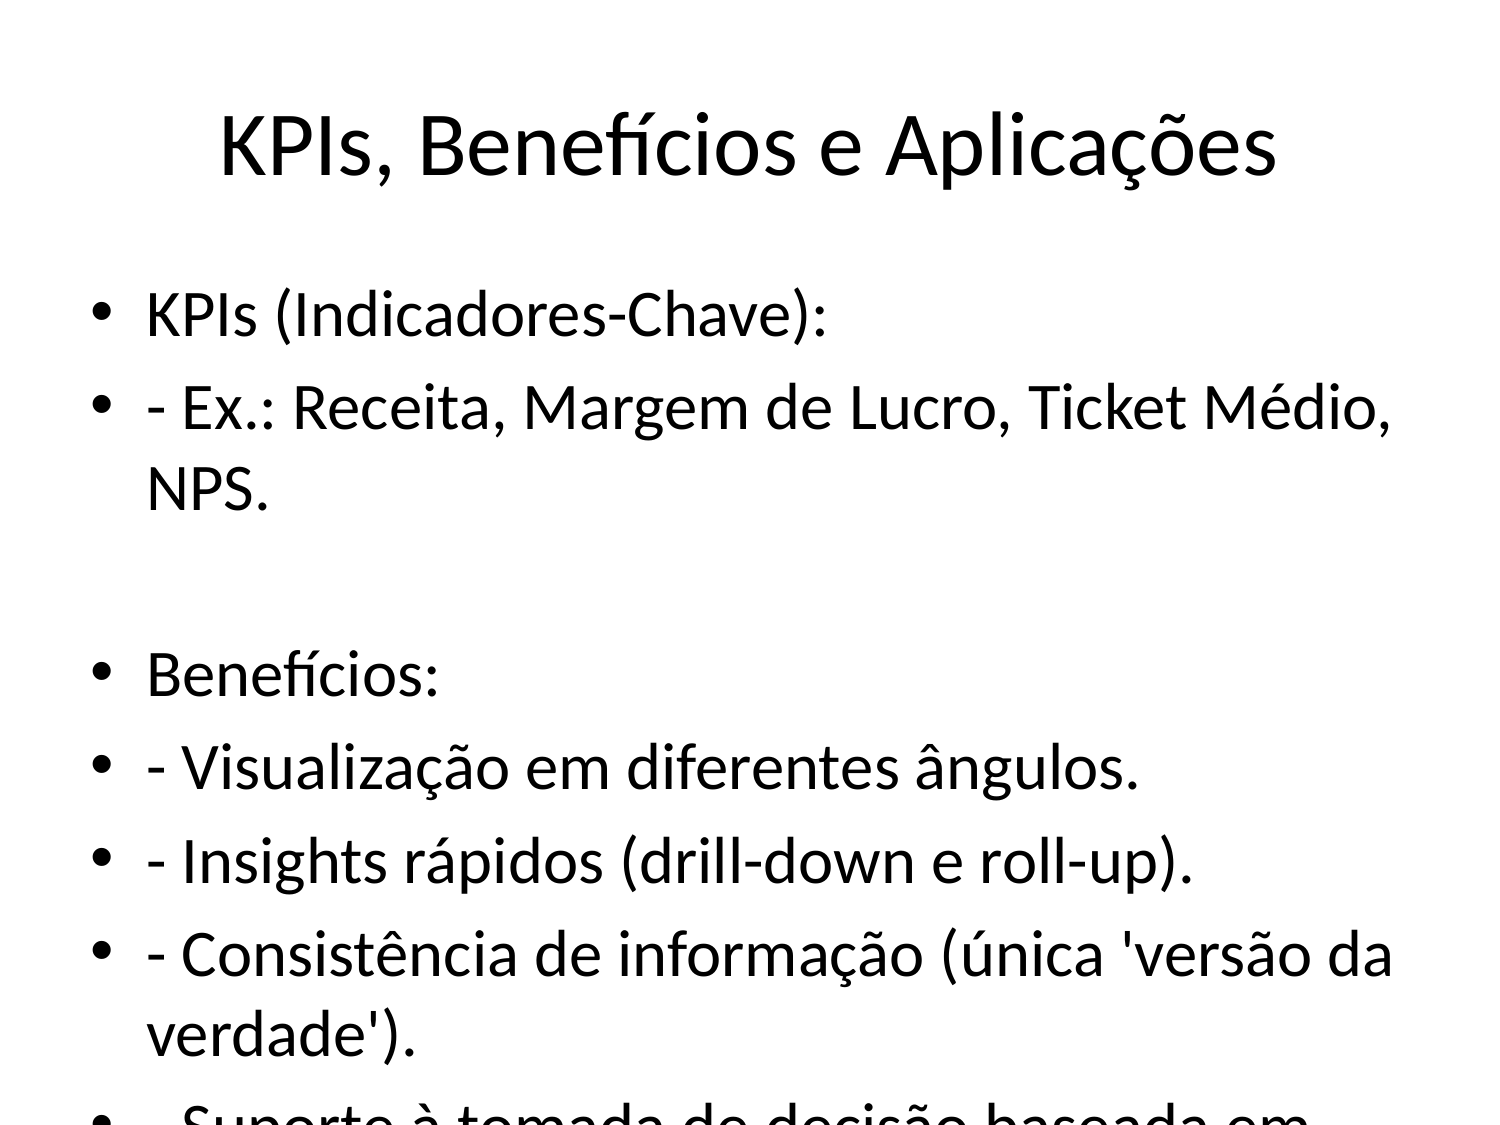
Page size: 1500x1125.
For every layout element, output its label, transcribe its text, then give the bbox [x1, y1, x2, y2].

list KPIs (Indicadores-Chave): - Ex.: Receita, Margem de Lucro, Ticket Médio, NPS. Benefícios: - Visualização em diferentes ângulos. - Insights rápidos (drill-down e roll-up). - Consistência de informação (única 'versão da verdade'). - Suporte à tomada de decisão baseada em dados. [75, 262, 1425, 1005]
title KPIs, Benefícios e Aplicações [75, 45, 1425, 233]
